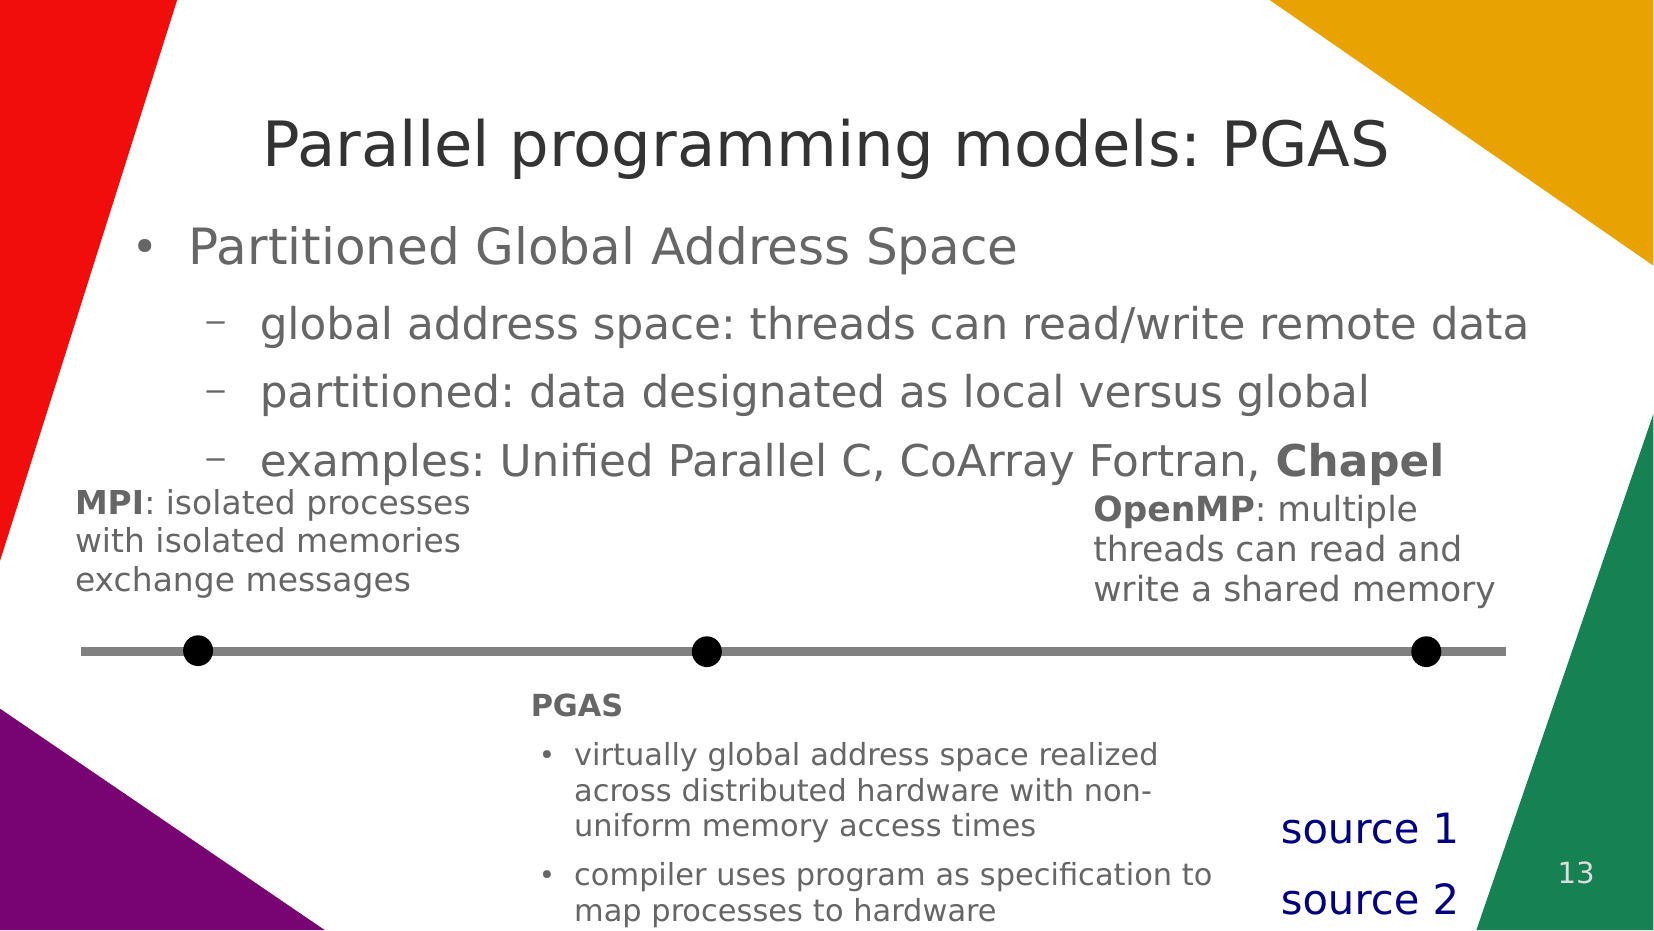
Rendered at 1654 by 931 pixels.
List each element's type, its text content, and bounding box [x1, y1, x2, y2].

list MPI: isolated processes with isolated memories exchange messages [75, 483, 488, 634]
list OpenMP: multiple threads can read and write a shared memory [1093, 489, 1506, 640]
text_box [183, 635, 214, 667]
list source 1 source 2 [1280, 805, 1469, 931]
list Partitioned Global Address Space global address space: threads can read/write remote data partitioned: data designated as local versus global examples: Unified Parallel C, CoArray Fortran, Chapel [118, 218, 1538, 526]
text_box [1411, 640, 1442, 668]
list PGAS virtually global address space realized across distributed hardware with non-uniform memory access times compiler uses program as specification to map processes to hardware [530, 688, 1238, 931]
title Parallel programming models: PGAS [118, 70, 1536, 218]
text_box [691, 636, 722, 668]
